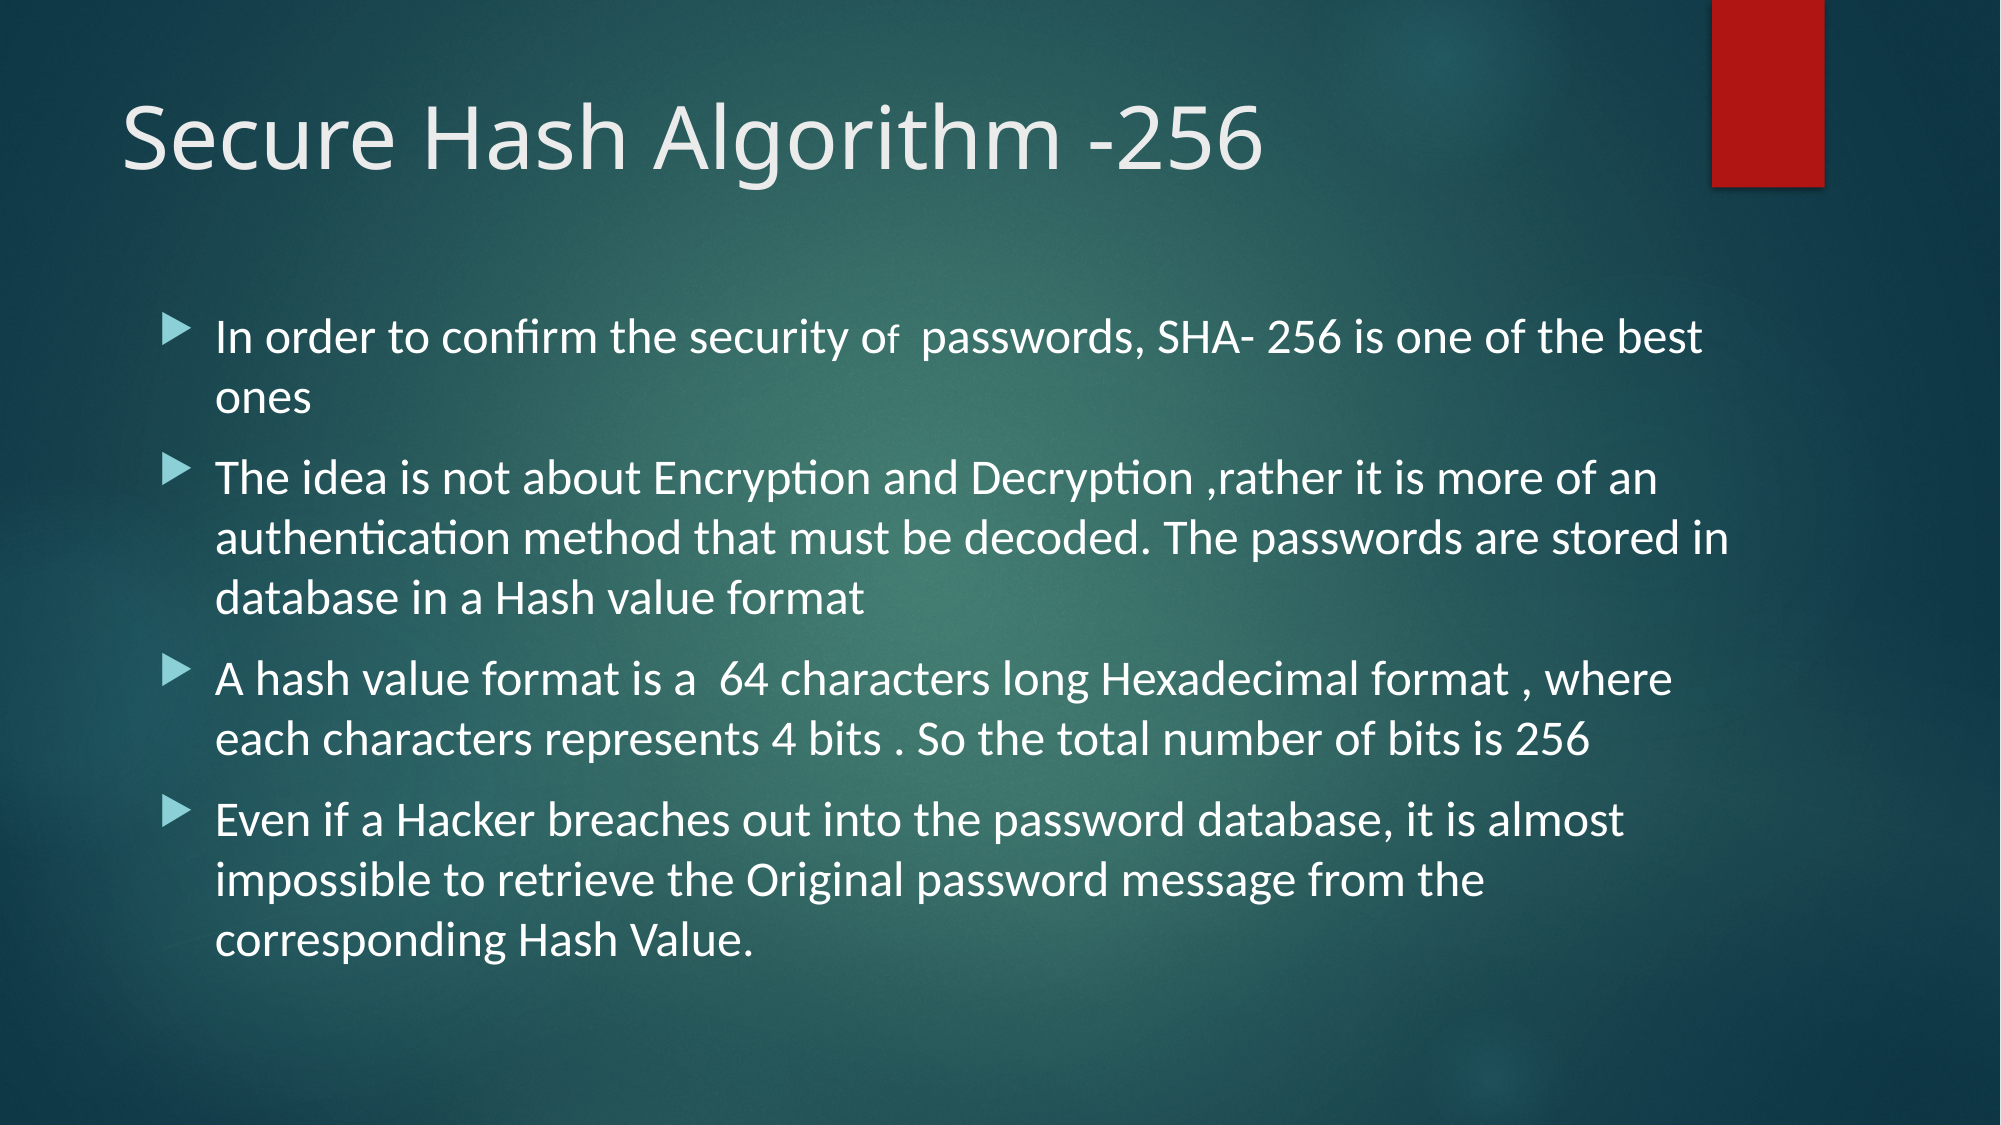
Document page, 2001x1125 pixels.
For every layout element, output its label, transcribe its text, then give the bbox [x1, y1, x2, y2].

list In order to confirm the security of passwords, SHA- 256 is one of the best ones The idea is not about Encryption and Decryption ,rather it is more of an authentication method that must be decoded. The passwords are stored in database in a Hash value format A hash value format is a 64 characters long Hexadecimal format , where each characters represents 4 bits . So the total number of bits is 256 Even if a Hacker breaches out into the password database, it is almost impossible to retrieve the Original password message from the corresponding Hash Value. [143, 296, 1781, 1008]
picture [0, 0, 2001, 1125]
title Secure Hash Algorithm -256 [106, 74, 1649, 234]
